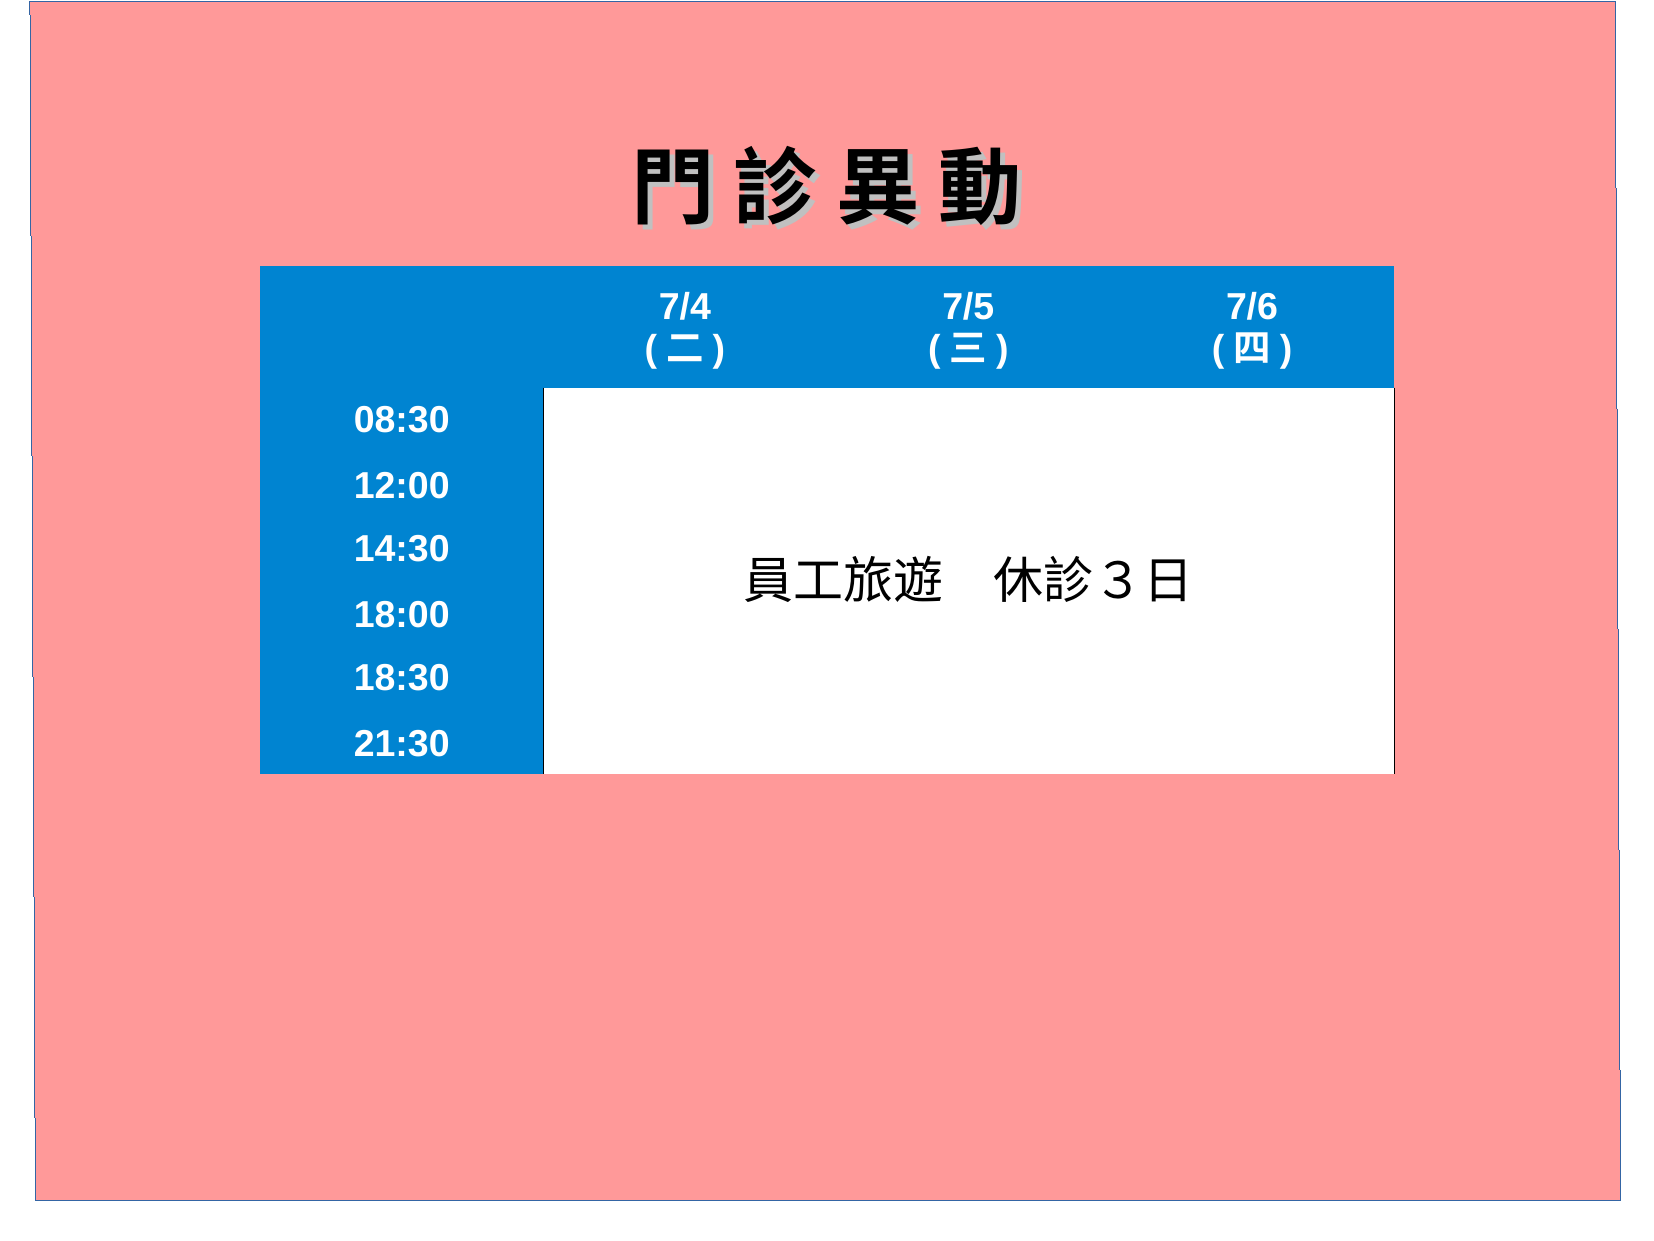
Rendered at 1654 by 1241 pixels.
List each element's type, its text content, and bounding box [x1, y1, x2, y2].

table_header 7/5 (三) [827, 266, 1110, 388]
table_header [260, 266, 543, 388]
table_header 7/4 (二) [543, 266, 827, 388]
table_cell 員工旅遊 休診３日 [544, 388, 1394, 774]
table_cell 08:30 12:00 [260, 388, 543, 516]
text_box [29, 1, 1621, 1201]
table_cell 14:30 18:00 [260, 516, 543, 645]
table_cell 18:30 21:30 [260, 645, 543, 774]
table_header 7/6 (四) [1110, 266, 1394, 388]
title 門 診 異 動 [259, 112, 1394, 261]
